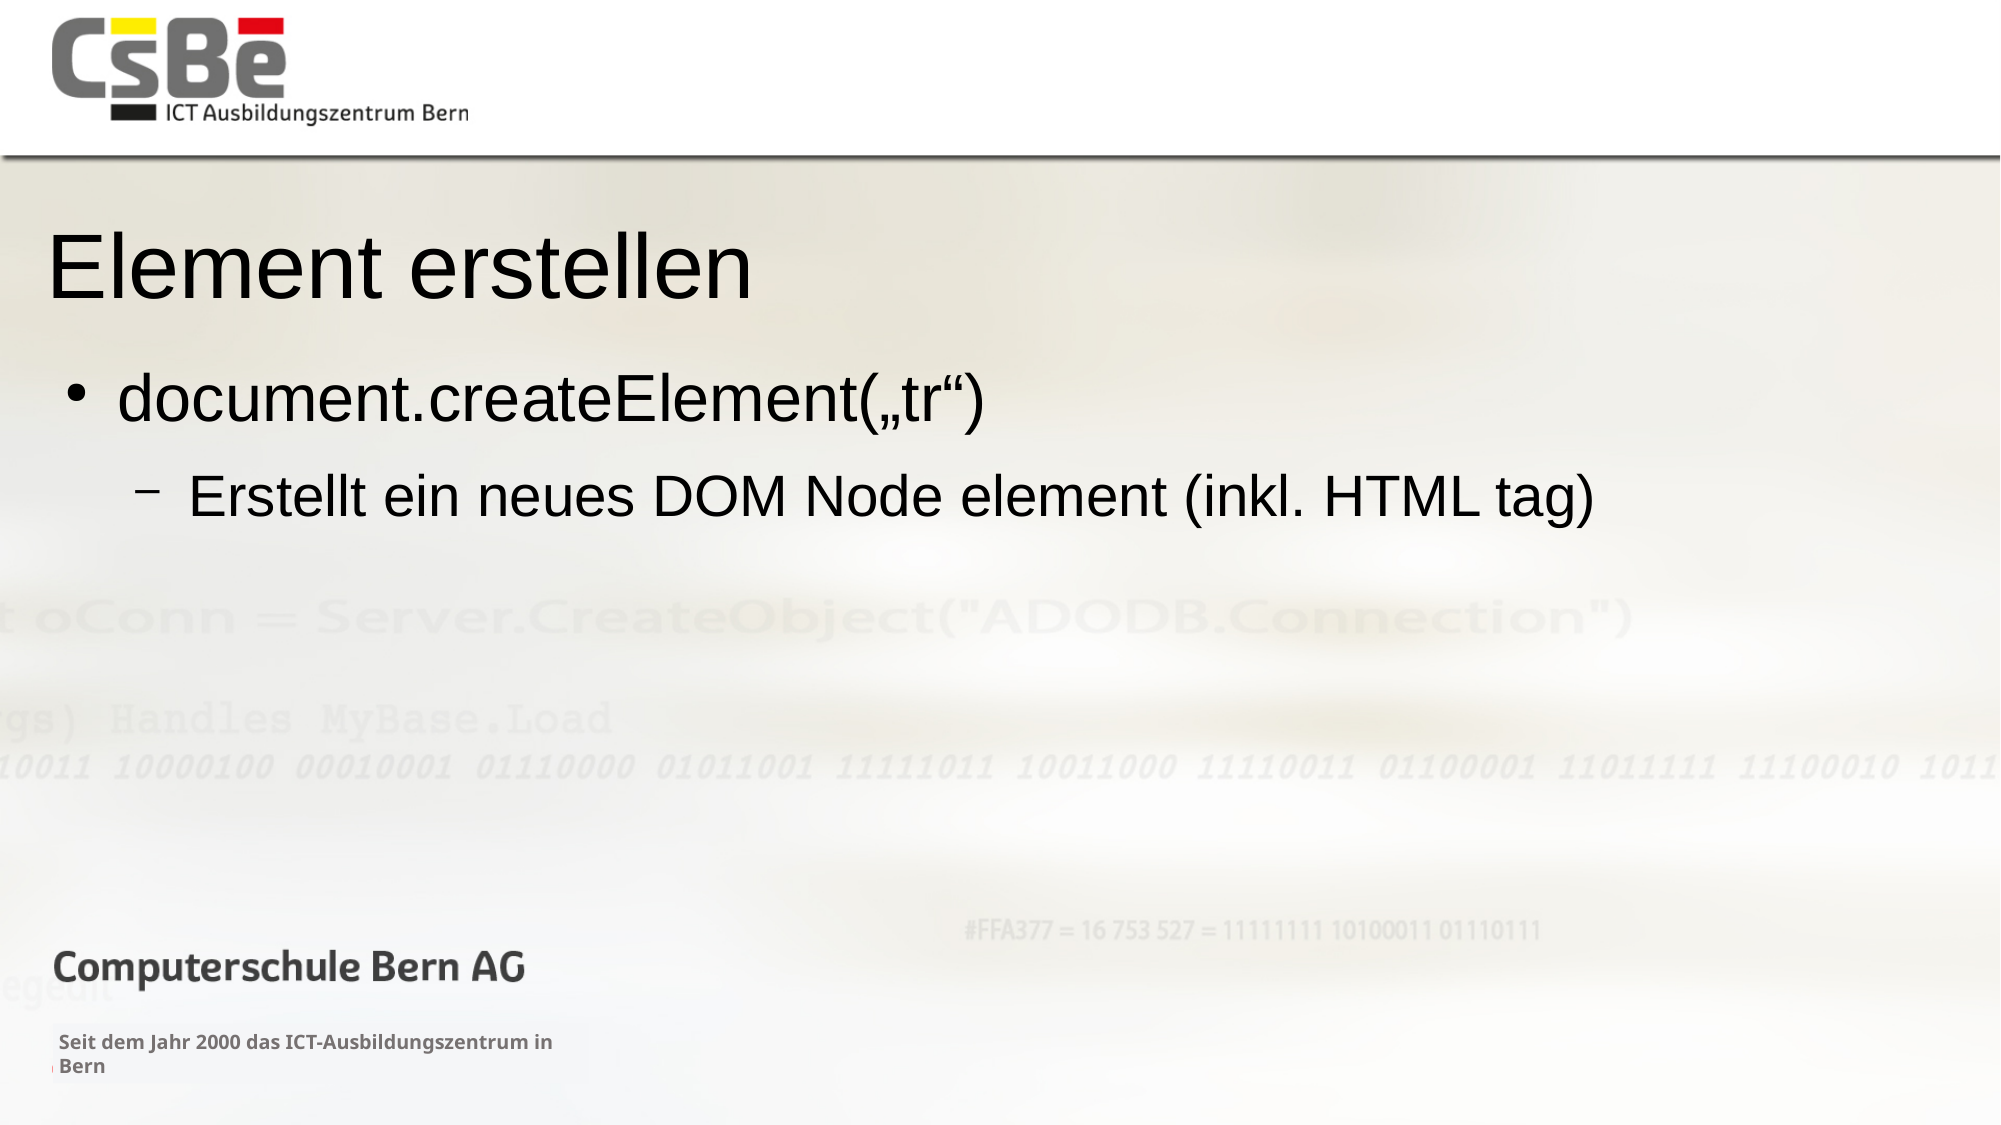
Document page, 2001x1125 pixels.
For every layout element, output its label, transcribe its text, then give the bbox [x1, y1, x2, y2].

list Element erstellen [46, 206, 1920, 355]
list document.createElement(„tr“) Erstellt ein neues DOM Node element (inkl. HTML tag) [46, 355, 1920, 886]
picture [0, 0, 2001, 1125]
